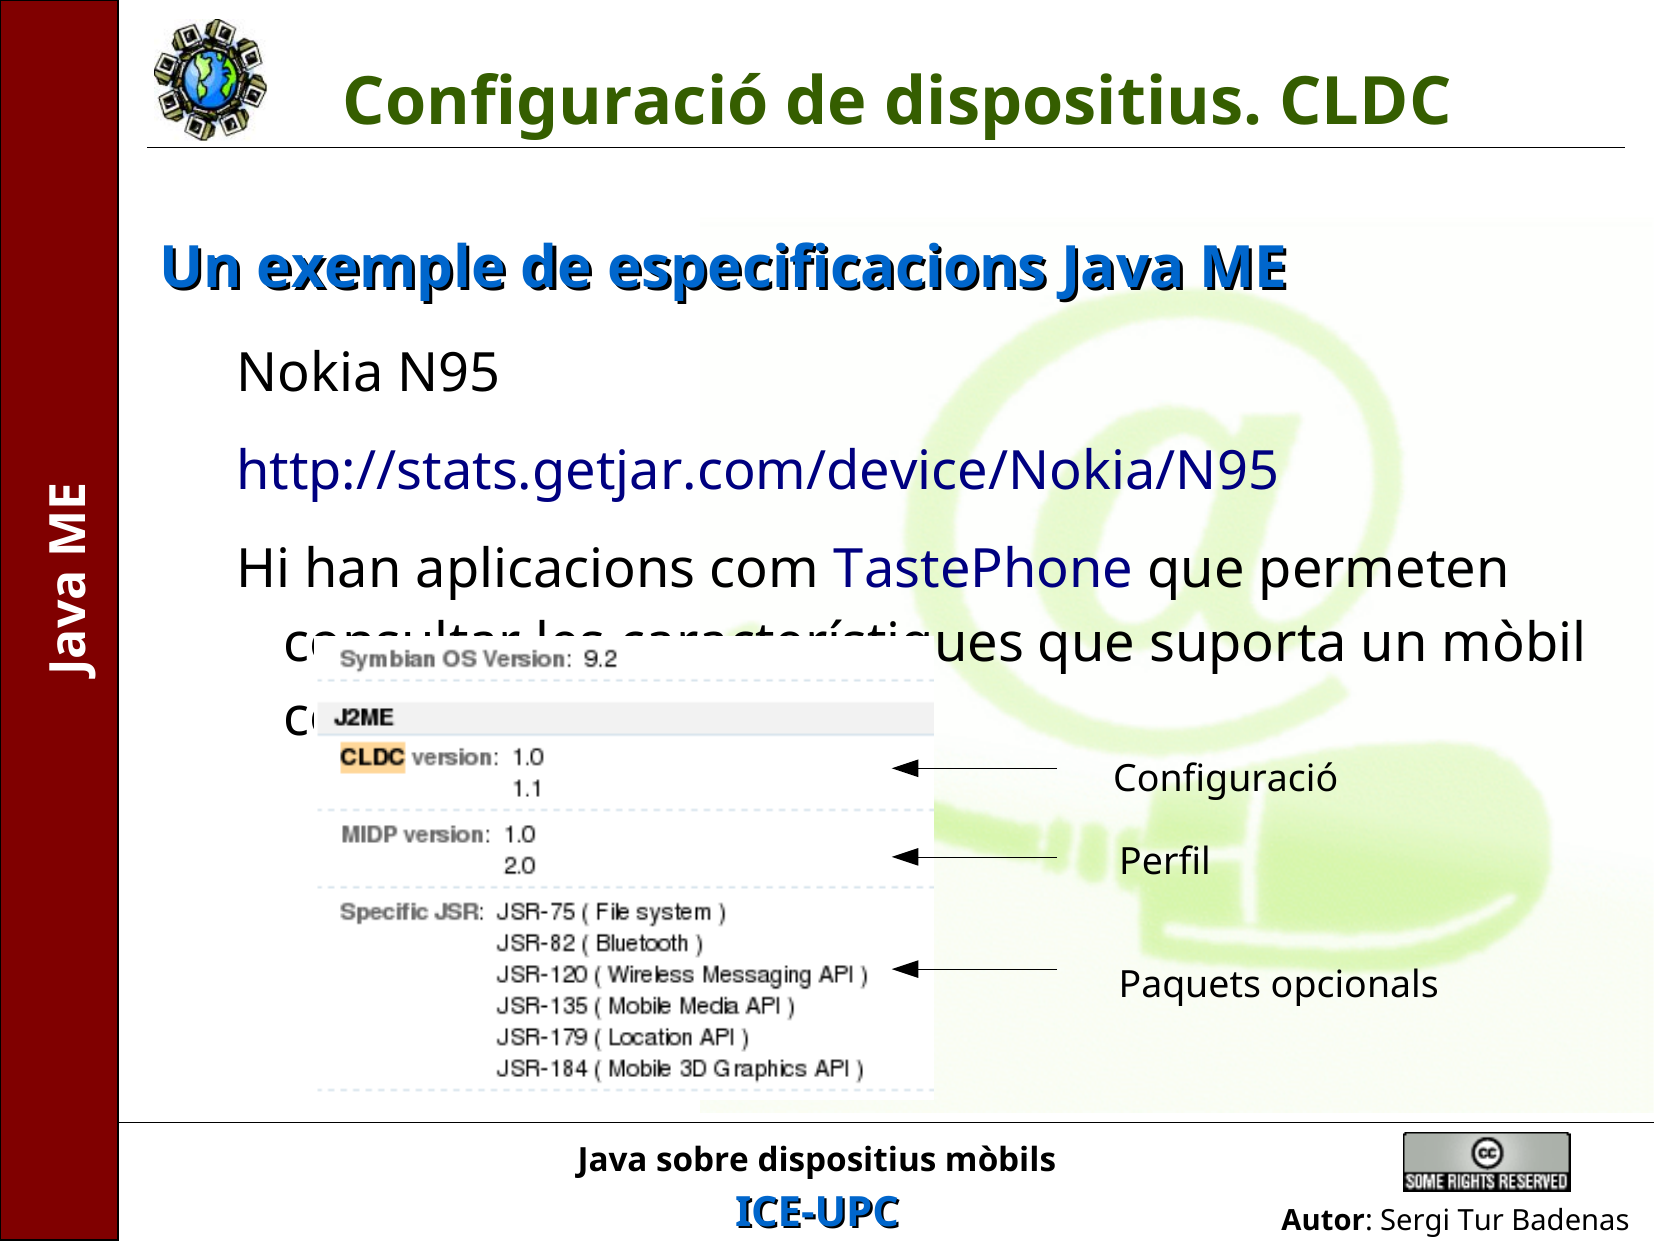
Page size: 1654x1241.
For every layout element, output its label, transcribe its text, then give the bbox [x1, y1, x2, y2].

text_box Paquets opcionals [1103, 950, 1439, 1003]
picture [314, 217, 1654, 1113]
picture [154, 19, 268, 56]
title Configuració de dispositius. CLDC [153, 56, 1642, 141]
text_box Perfil [1104, 826, 1220, 880]
text_box Configuració [1098, 744, 1338, 797]
picture [1403, 1132, 1571, 1192]
list Un exemple de especificacions Java ME Nokia N95 http://stats.getjar.com/device/Nokia/N95 Hi han aplicacions com TastePhone que permeten consultar les característiques que suporta un mòbil concret. [141, 225, 1630, 1061]
